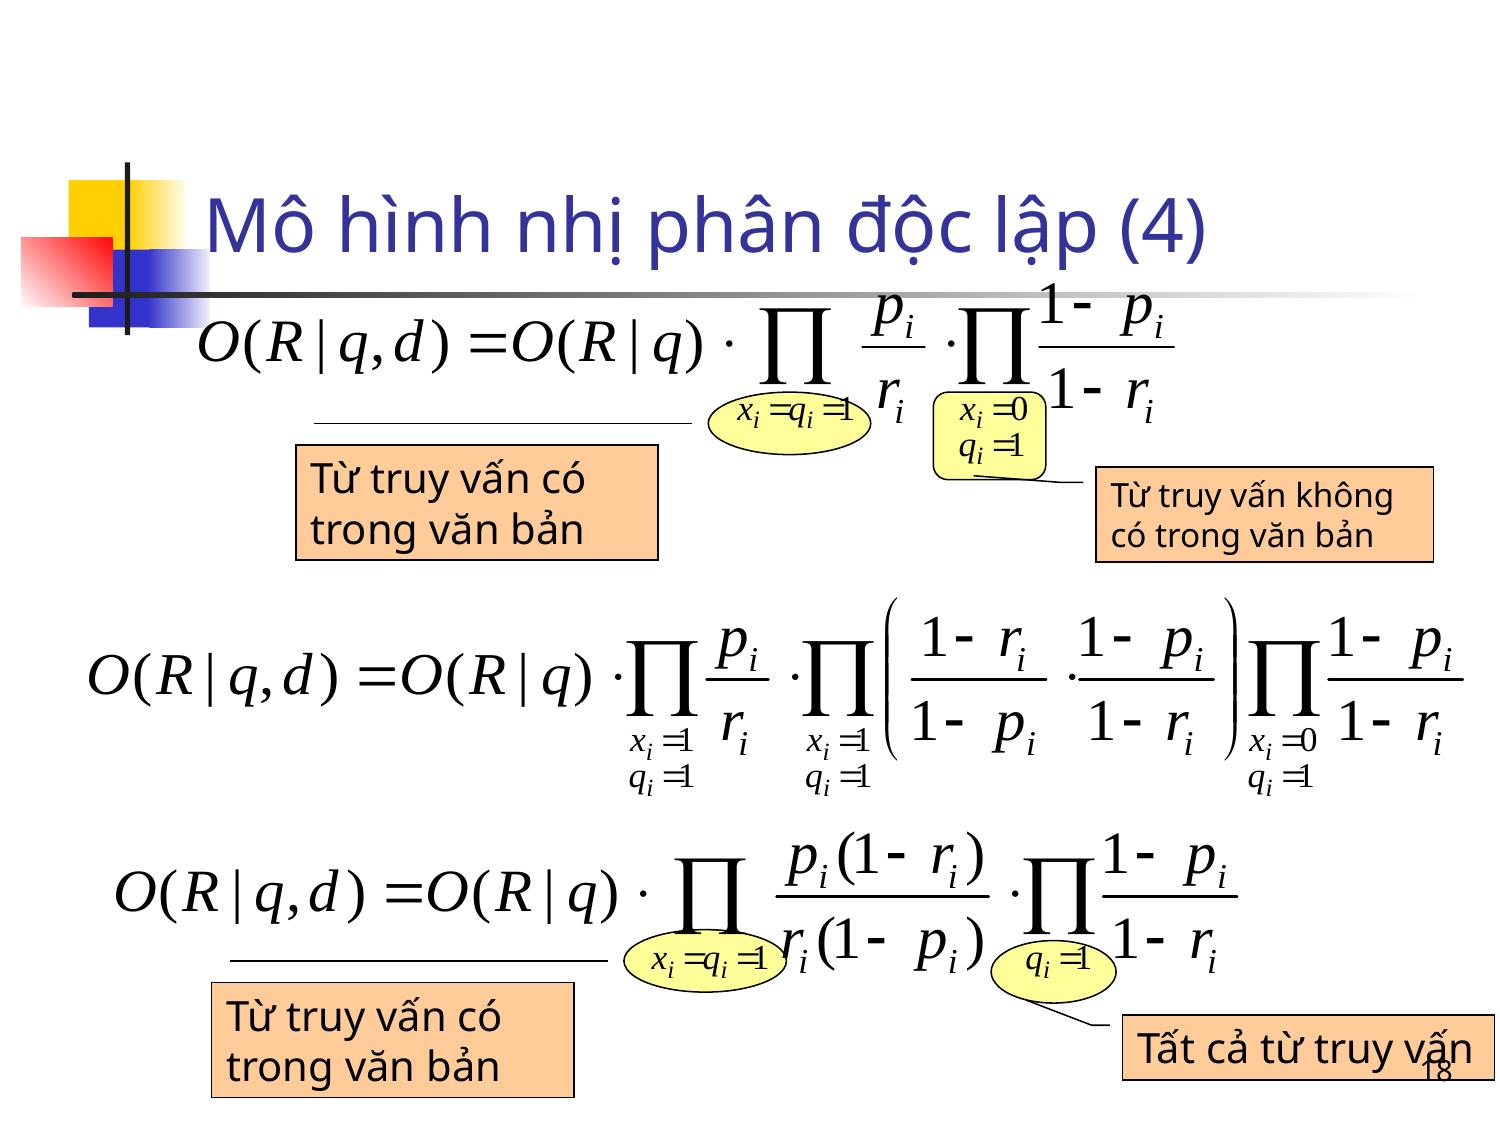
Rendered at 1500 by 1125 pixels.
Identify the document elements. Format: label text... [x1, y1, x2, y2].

picture [189, 266, 1186, 478]
text_box [1005, 992, 1102, 1004]
text_box Từ truy vấn có trong văn bản [211, 992, 574, 1097]
title Mô hình nhị phân độc lập (4) [188, 35, 1468, 275]
slide_number <number> [1155, 1024, 1468, 1100]
text_box Từ truy vấn có trong văn bản [296, 478, 658, 560]
picture [106, 816, 1251, 992]
text_box Tất cả từ truy vấn [1122, 1015, 1494, 1080]
text_box Từ truy vấn không có trong văn bản [1096, 467, 1433, 562]
picture [79, 585, 1476, 809]
